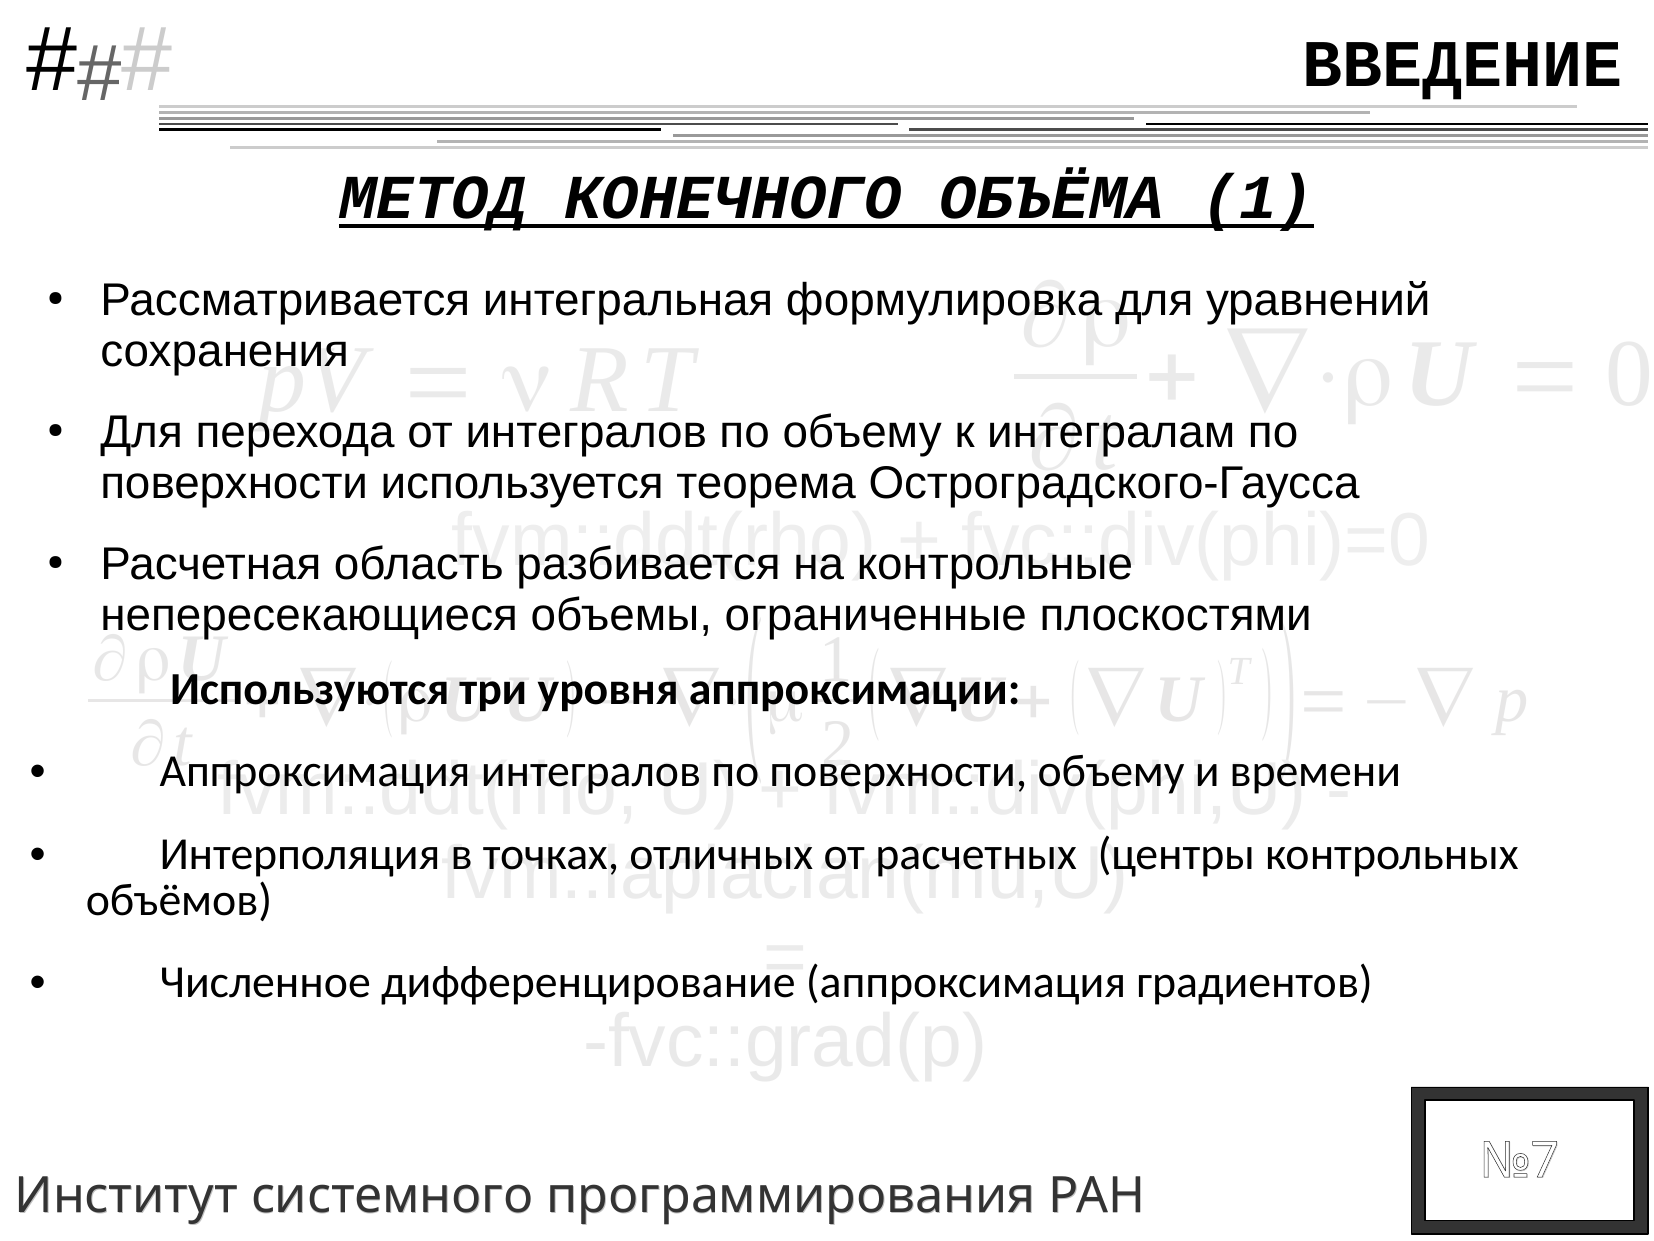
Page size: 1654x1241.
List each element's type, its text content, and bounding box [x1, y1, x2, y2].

list Рассматривается интегральная формулировка для уравнений сохранения Для перехода от интегралов по объему к интегралам по поверхности используется теорема Остроградского-Гаусса Расчетная область разбивается на контрольные непересекающиеся объемы, ограниченные плоскостями Используются три уровня аппроксимации: • Аппроксимация интегралов по поверхности, объему и времени • Интерполяция в точках, отличных от расчетных (центры контрольных объёмов) • Численное дифференцирование (аппроксимация градиентов) [29, 274, 1565, 1093]
title МЕТОД КОНЕЧНОГО ОБЪЁМА (1) [0, 147, 1654, 257]
